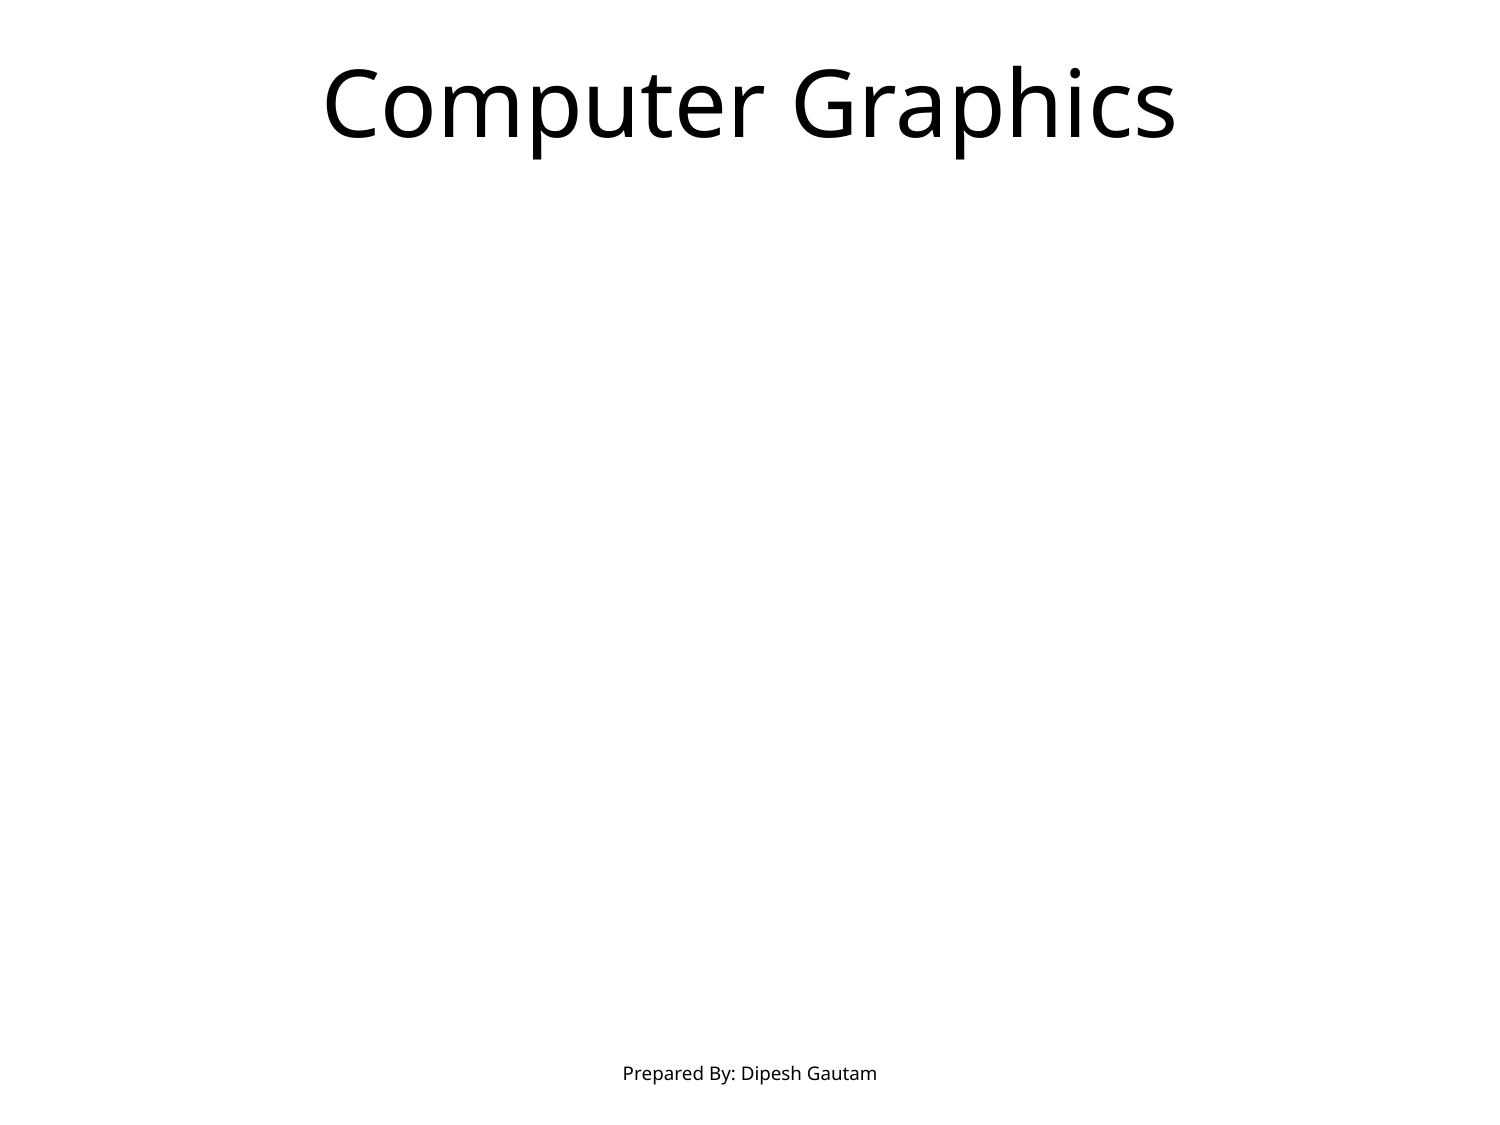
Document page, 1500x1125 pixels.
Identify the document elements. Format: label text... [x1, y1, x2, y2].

text_box Prepared By: Dipesh Gautam [496, 1042, 1004, 1103]
title Computer Graphics [103, 59, 1397, 278]
